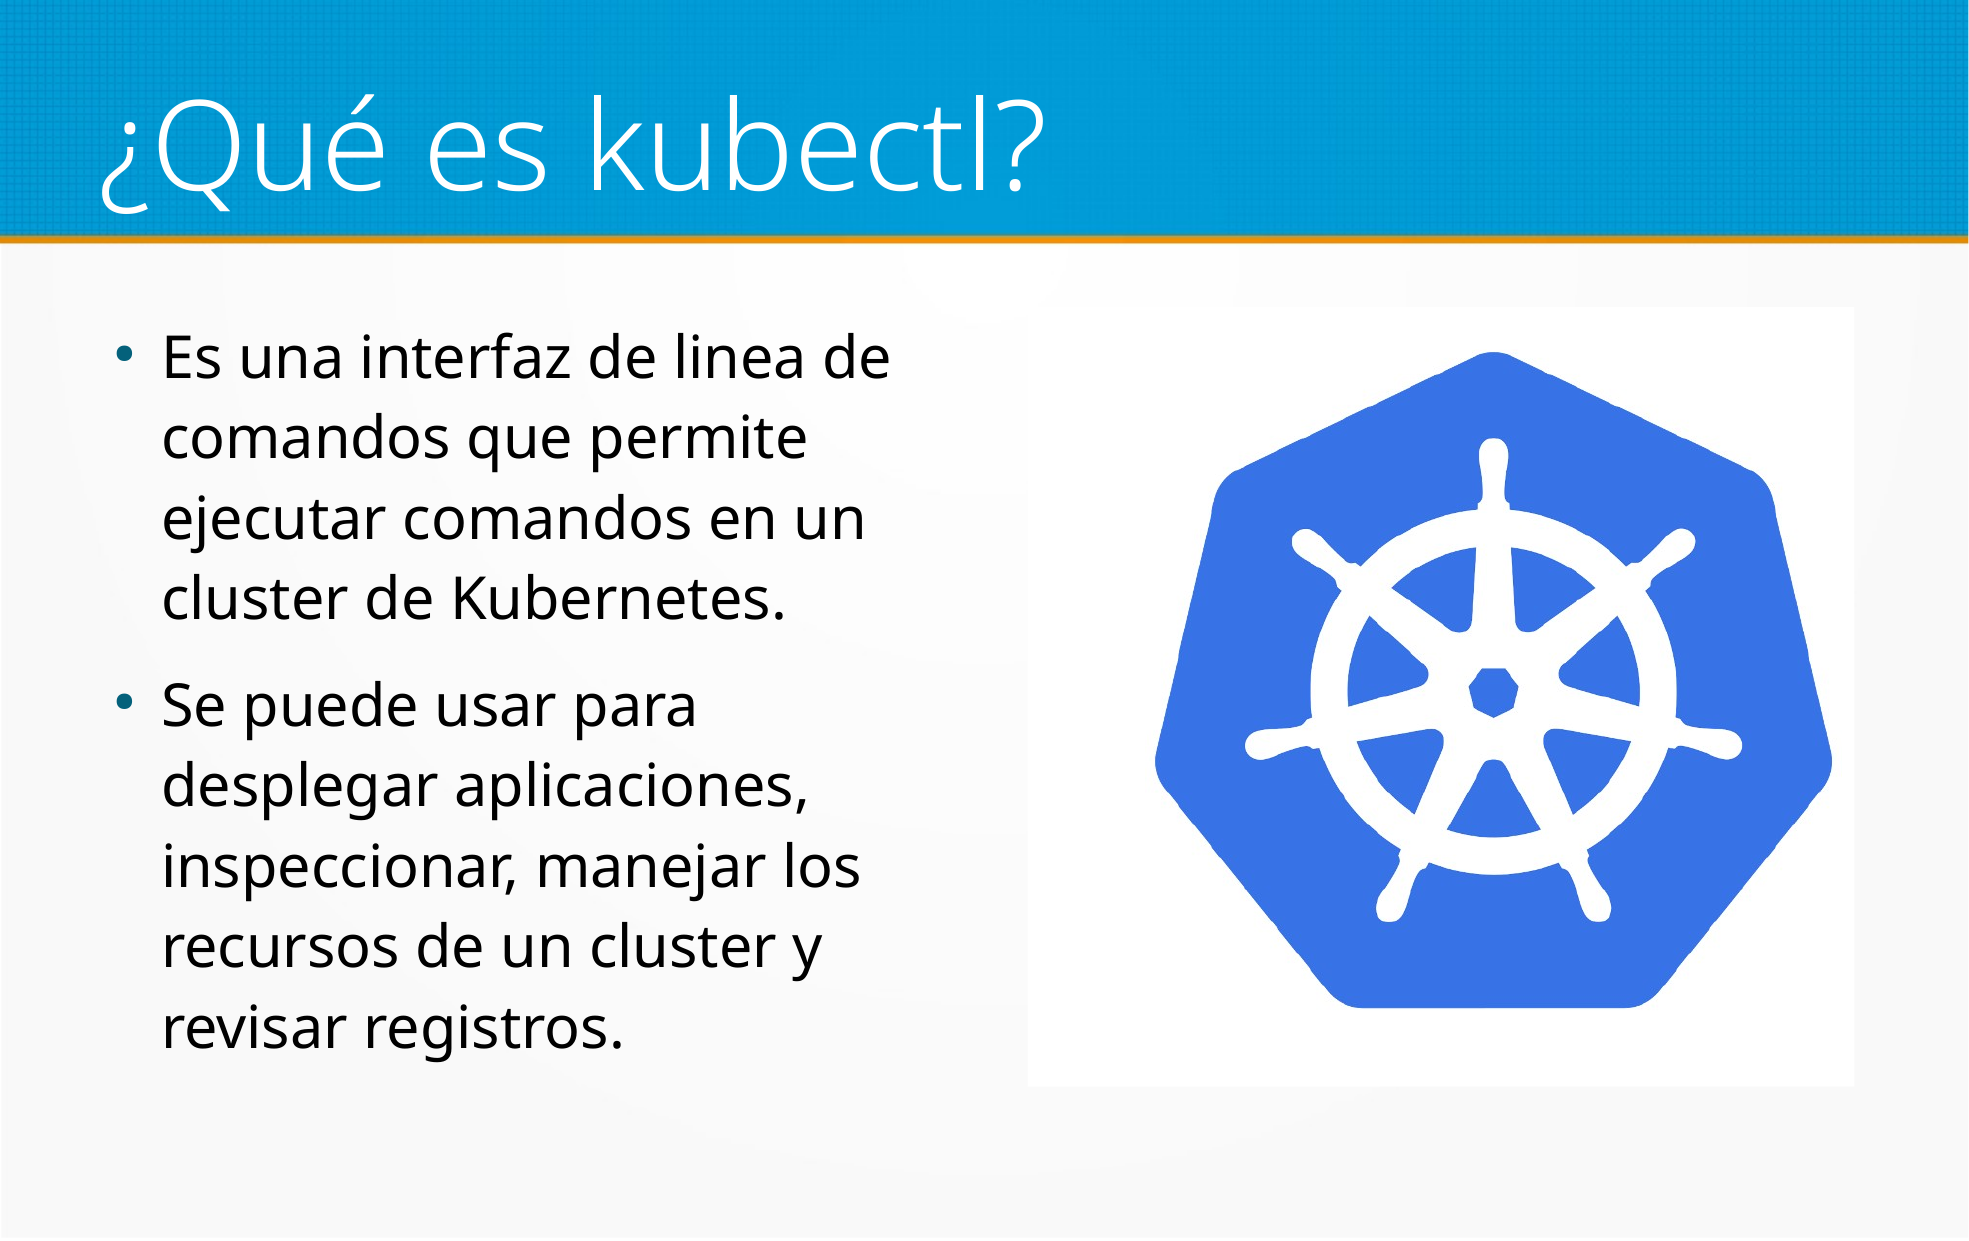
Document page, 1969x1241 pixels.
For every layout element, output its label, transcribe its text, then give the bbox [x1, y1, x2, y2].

text_box [1027, 307, 1855, 1087]
list Es una interfaz de linea de comandos que permite ejecutar comandos en un cluster de Kubernetes. Se puede usar para desplegar aplicaciones, inspeccionar, manejar los recursos de un cluster y revisar registros. [98, 315, 958, 1081]
title ¿Qué es kubectl? [98, 19, 1870, 227]
picture [0, 233, 1969, 1241]
